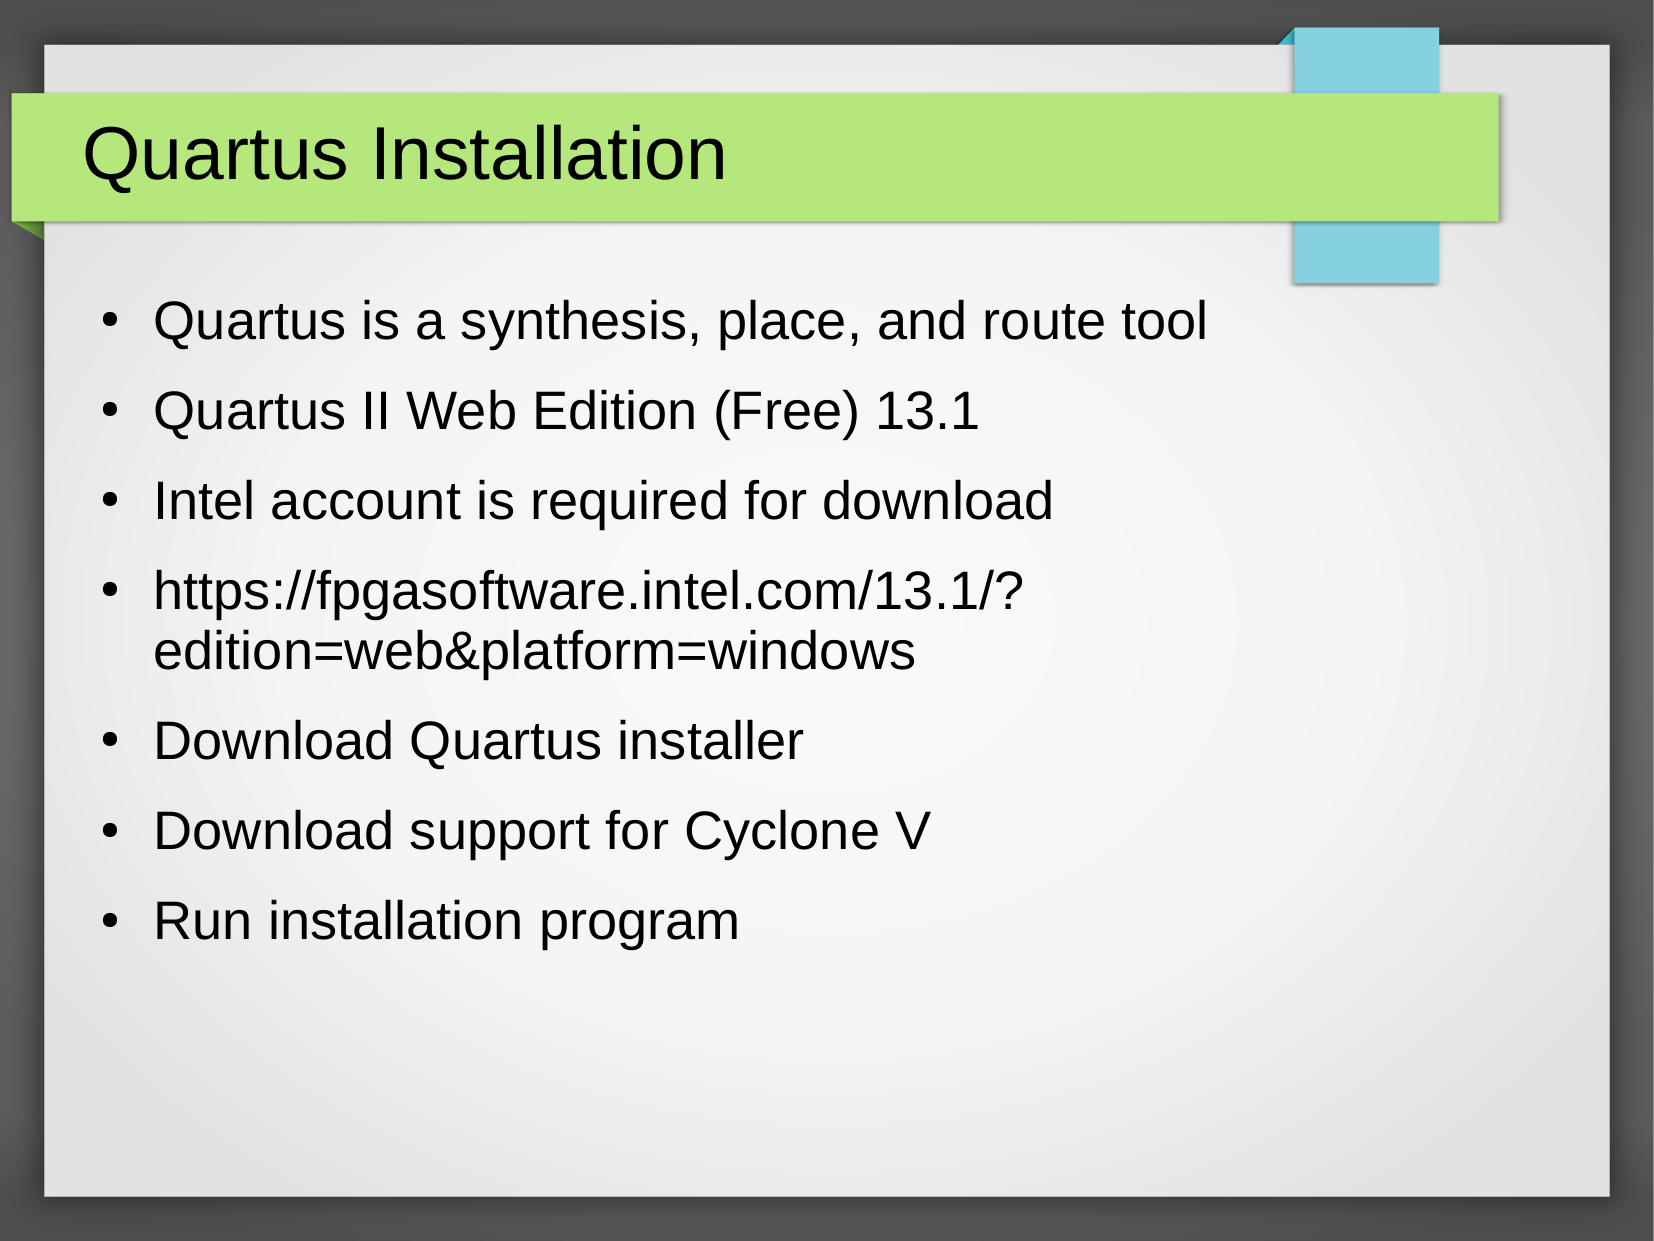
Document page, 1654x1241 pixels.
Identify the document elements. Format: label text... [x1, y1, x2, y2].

list Quartus is a synthesis, place, and route tool Quartus II Web Edition (Free) 13.1 Intel account is required for download https://fpgasoftware.intel.com/13.1/?edition=web&platform=windows Download Quartus installer Download support for Cyclone V Run installation program [82, 290, 1571, 1010]
title Quartus Installation [82, 94, 1264, 213]
picture [0, 0, 1654, 1241]
